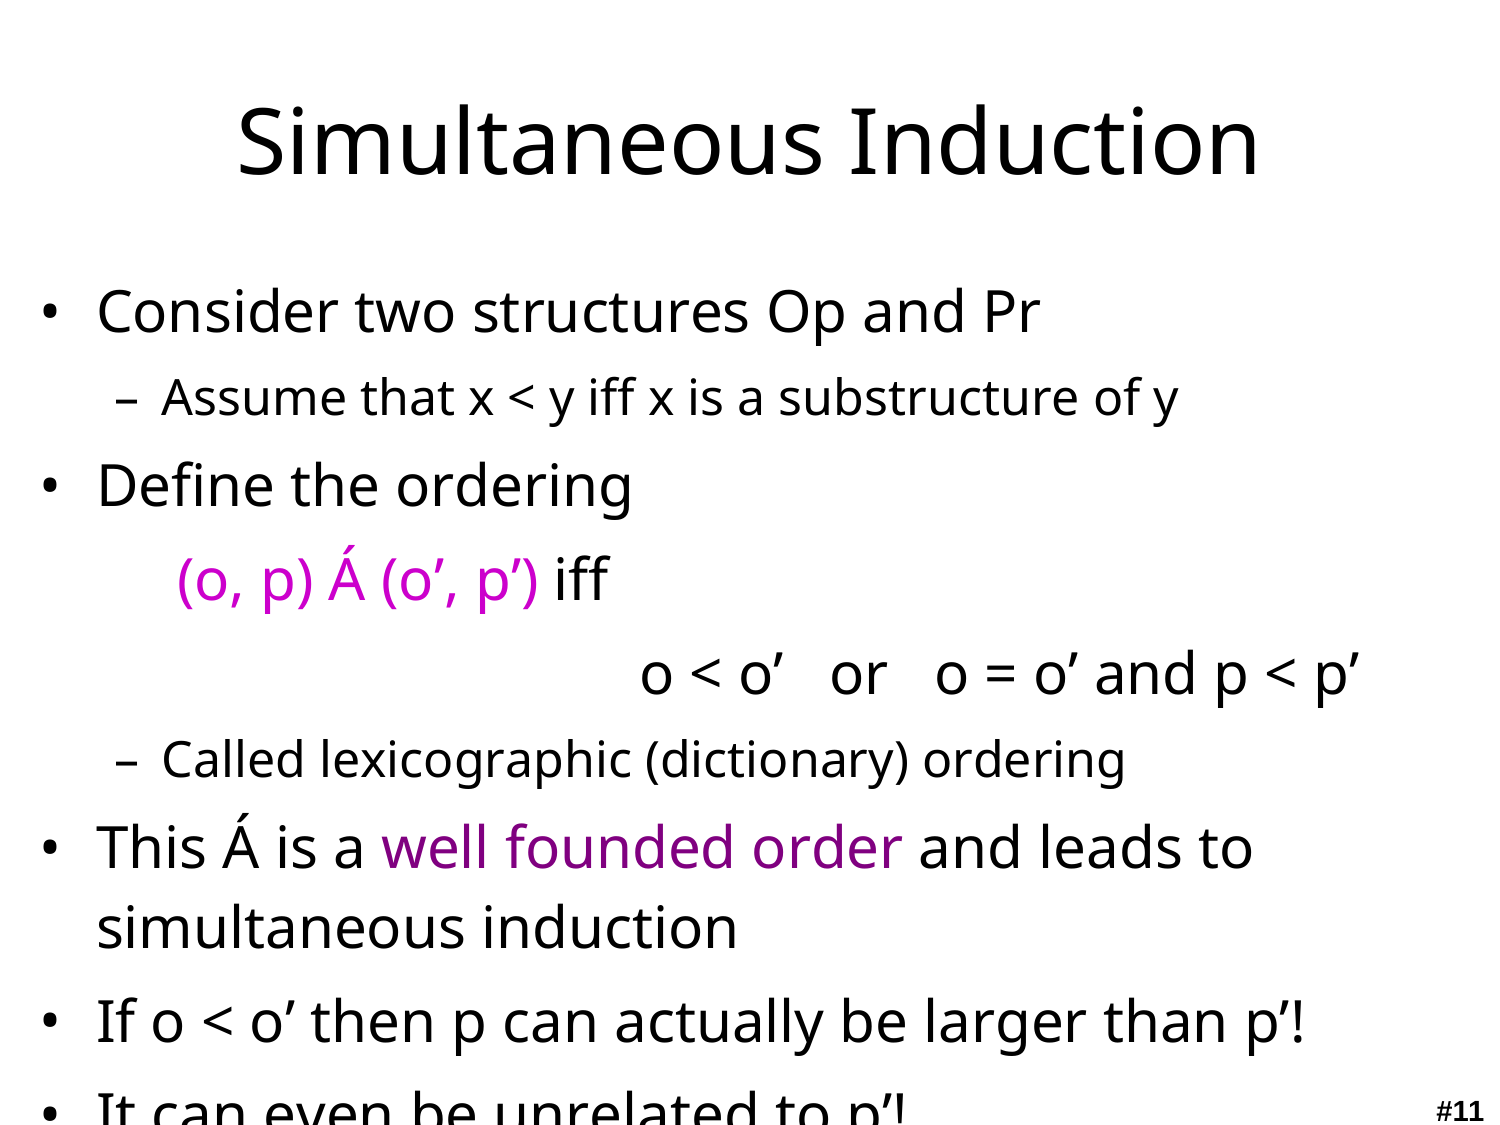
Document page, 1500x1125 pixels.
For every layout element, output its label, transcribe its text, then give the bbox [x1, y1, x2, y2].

title Simultaneous Induction [24, 45, 1476, 233]
list Consider two structures Op and Pr Assume that x < y iff x is a substructure of y Define the ordering (o, p) Á (o’, p’) iff o < o’ or o = o’ and p < p’ Called lexicographic (dictionary) ordering This Á is a well founded order and leads to simultaneous induction If o < o’ then p can actually be larger than p’! It can even be unrelated to p’! [24, 262, 1476, 1101]
